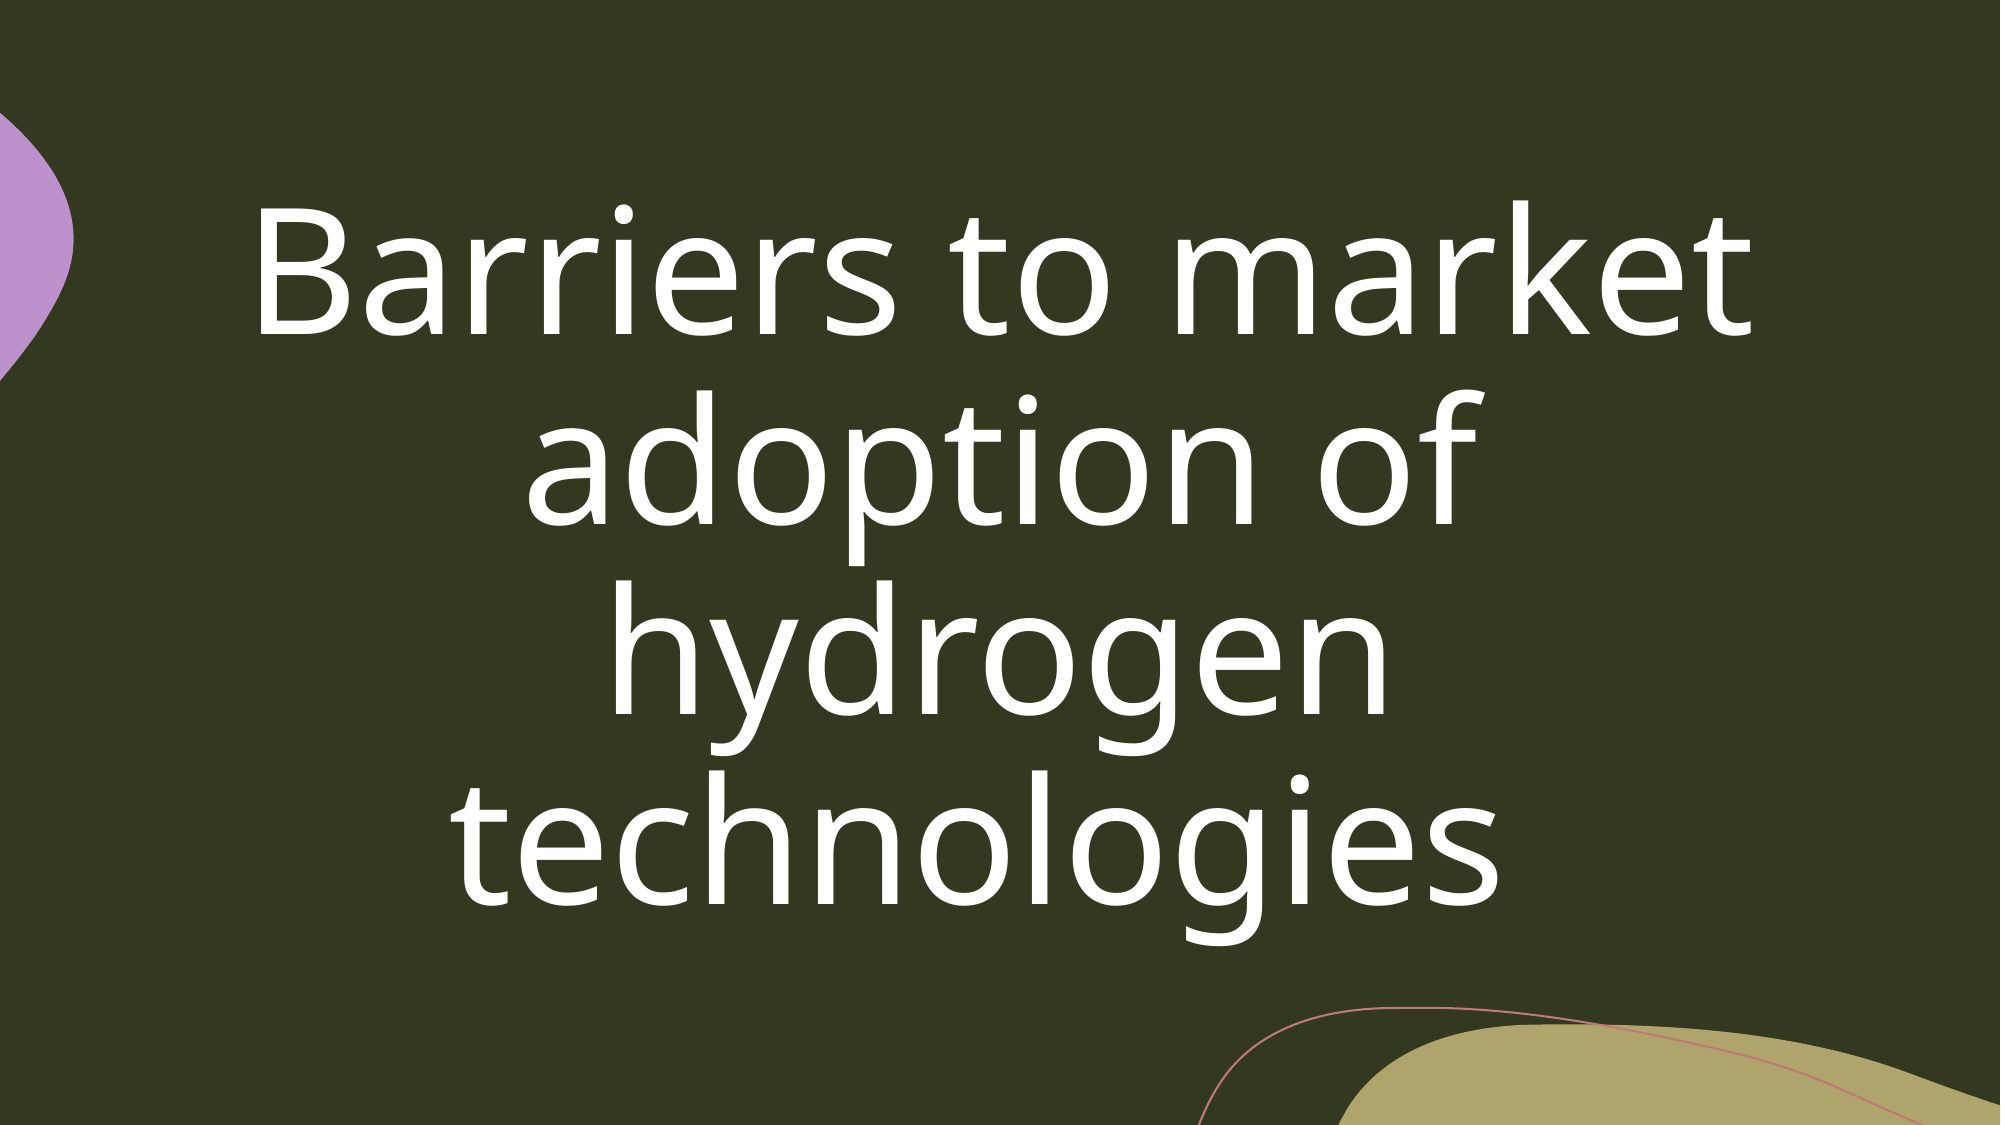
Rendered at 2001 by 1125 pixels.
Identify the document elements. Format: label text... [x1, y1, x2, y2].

title Barriers to market adoption of hydrogen technologies [111, 171, 1889, 954]
